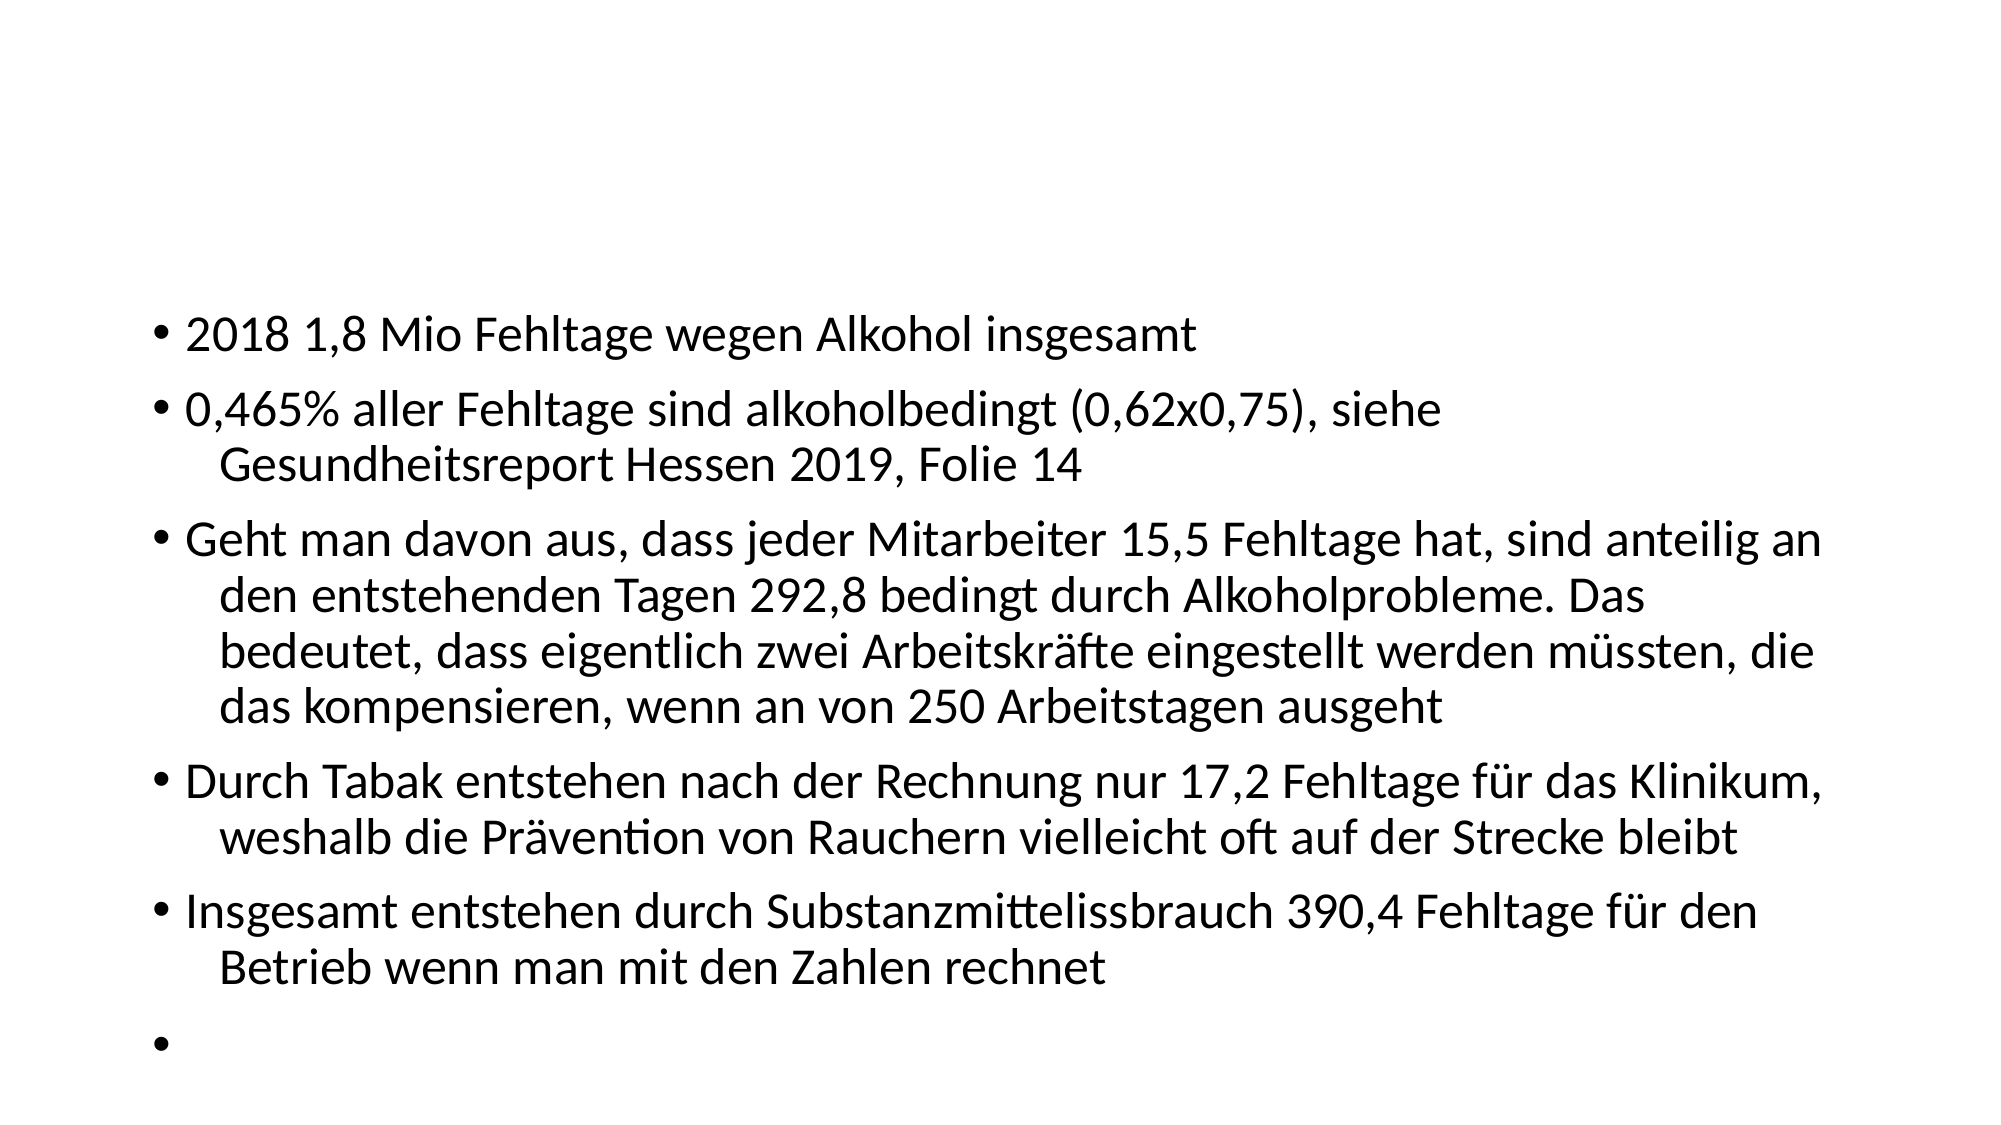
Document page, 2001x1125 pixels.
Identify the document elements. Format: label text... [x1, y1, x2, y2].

list 2018 1,8 Mio Fehltage wegen Alkohol insgesamt 0,465% aller Fehltage sind alkoholbedingt (0,62x0,75), siehe Gesundheitsreport Hessen 2019, Folie 14 Geht man davon aus, dass jeder Mitarbeiter 15,5 Fehltage hat, sind anteilig an den entstehenden Tagen 292,8 bedingt durch Alkoholprobleme. Das bedeutet, dass eigentlich zwei Arbeitskräfte eingestellt werden müssten, die das kompensieren, wenn an von 250 Arbeitstagen ausgeht Durch Tabak entstehen nach der Rechnung nur 17,2 Fehltage für das Klinikum, weshalb die Prävention von Rauchern vielleicht oft auf der Strecke bleibt Insgesamt entstehen durch Substanzmittelissbrauch 390,4 Fehltage für den Betrieb wenn man mit den Zahlen rechnet [137, 299, 1863, 1014]
